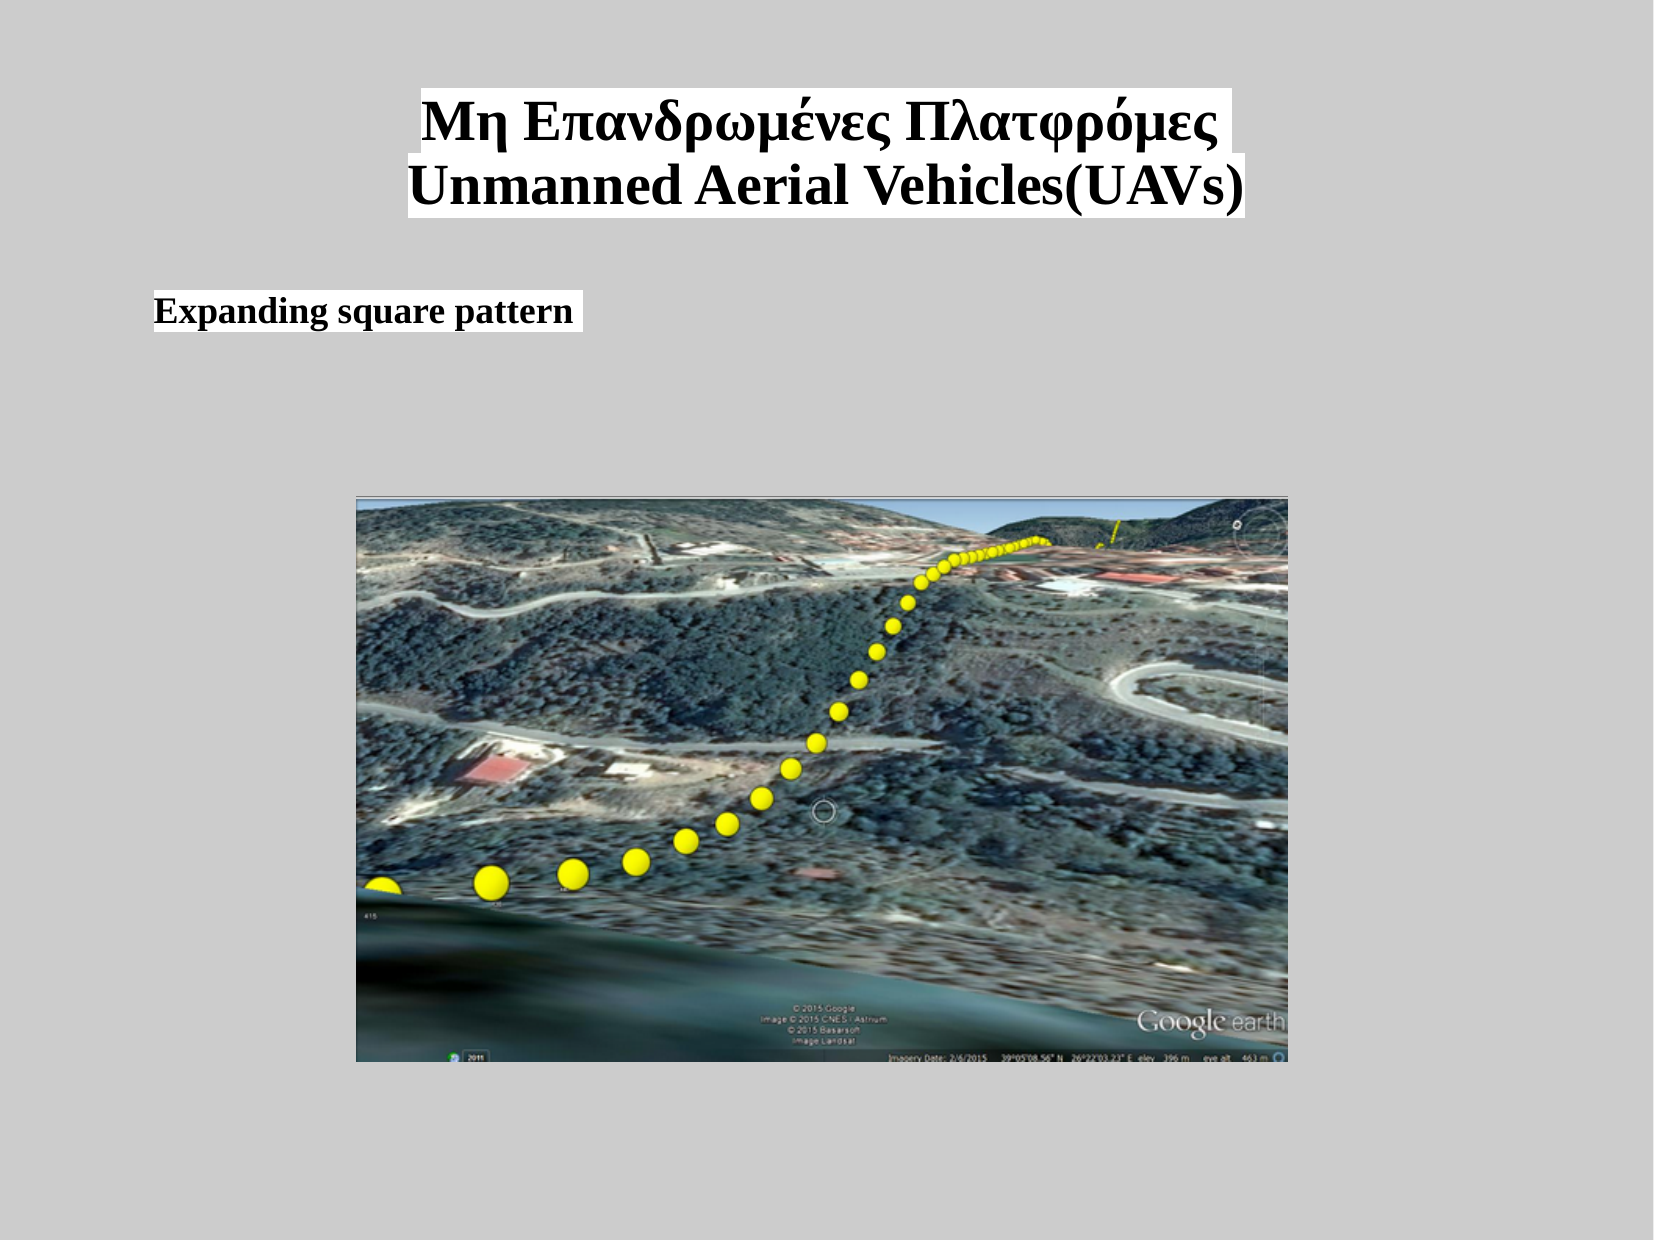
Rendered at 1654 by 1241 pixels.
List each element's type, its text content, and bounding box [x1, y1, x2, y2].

title Μη Επανδρωμένες Πλατφρόμες Unmanned Aerial Vehicles(UAVs) [82, 49, 1571, 257]
picture [356, 496, 1288, 1062]
list Expanding square pattern [82, 290, 1571, 1010]
